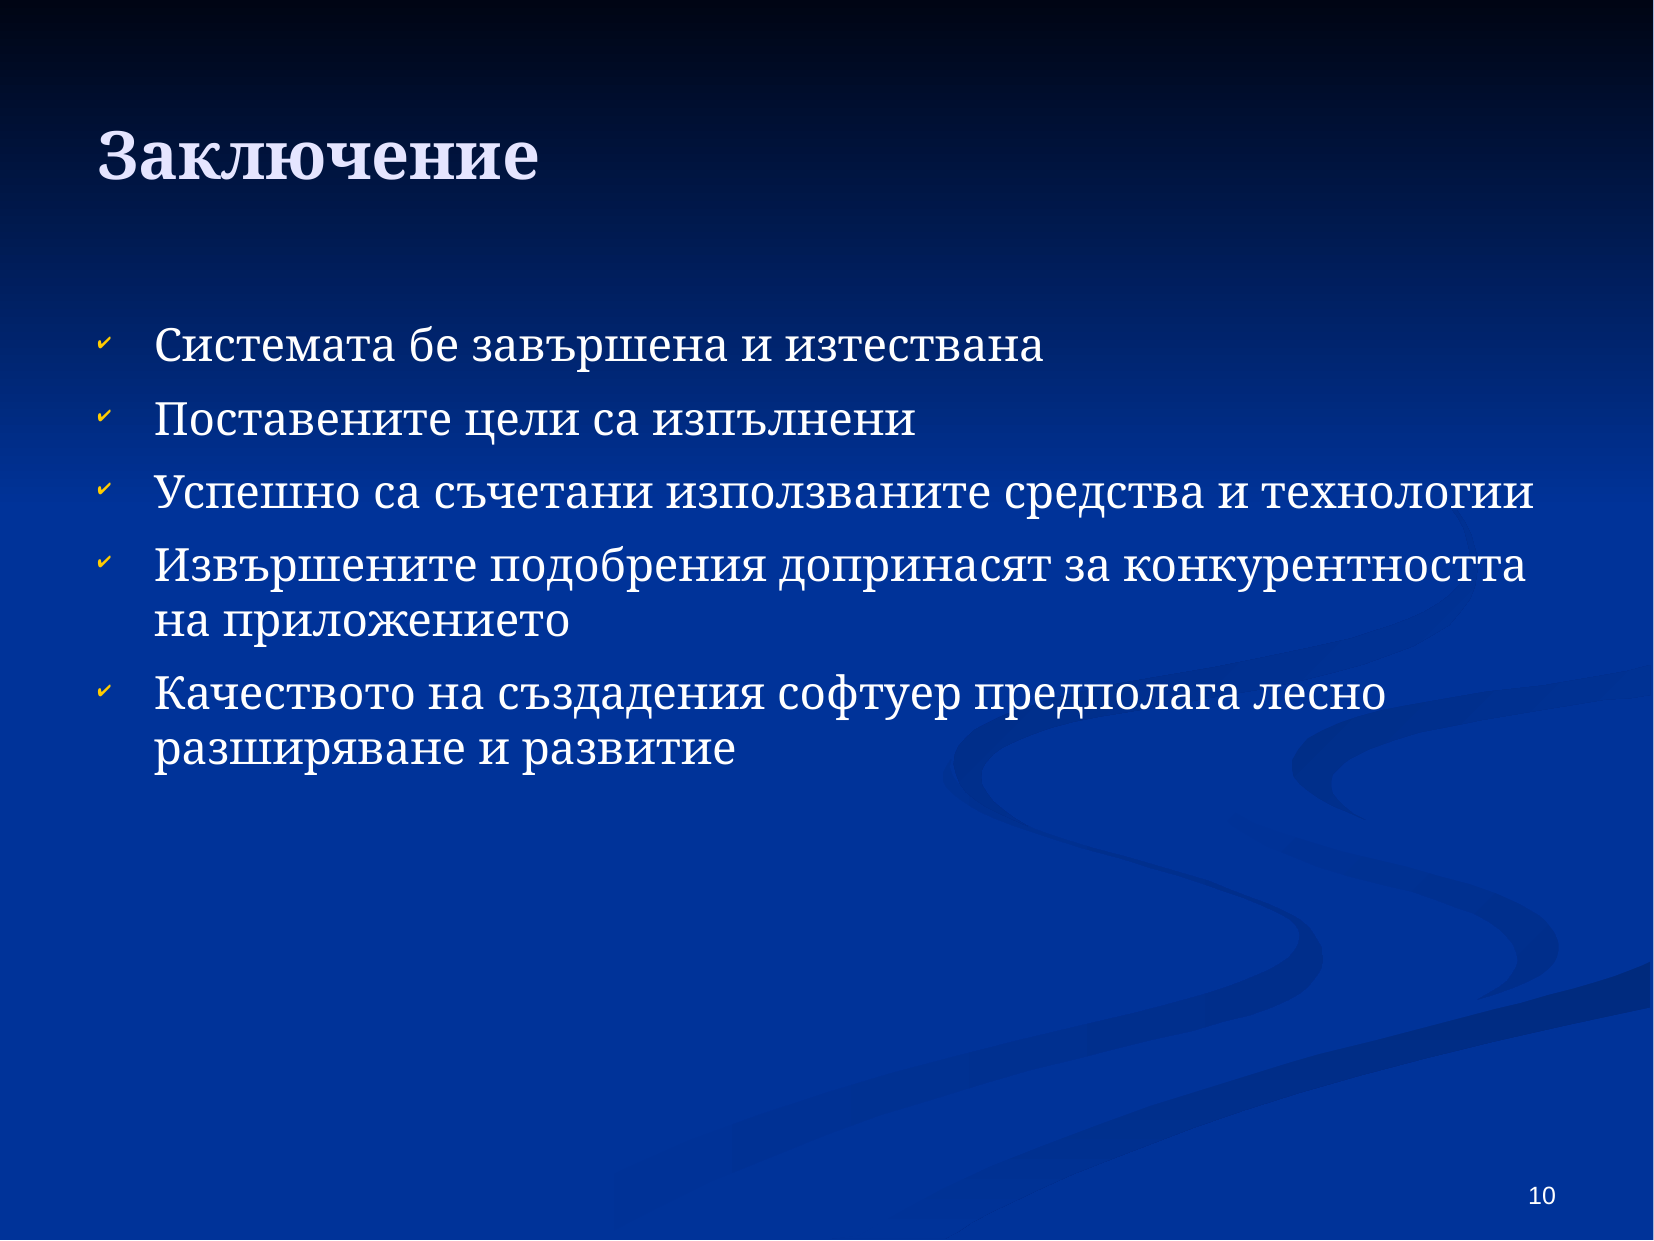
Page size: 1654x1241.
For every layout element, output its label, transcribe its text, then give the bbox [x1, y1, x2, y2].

text_box <number> [1185, 1131, 1571, 1218]
title Заключение [82, 49, 1571, 257]
list Системата бе завършена и изтествана Поставените цели са изпълнени Успешно са съчетани използваните средства и технологии Извършените подобрения допринасят за конкурентността на приложението Качеството на създадения софтуер предполага лесно разширяване и развитие [82, 308, 1571, 1074]
